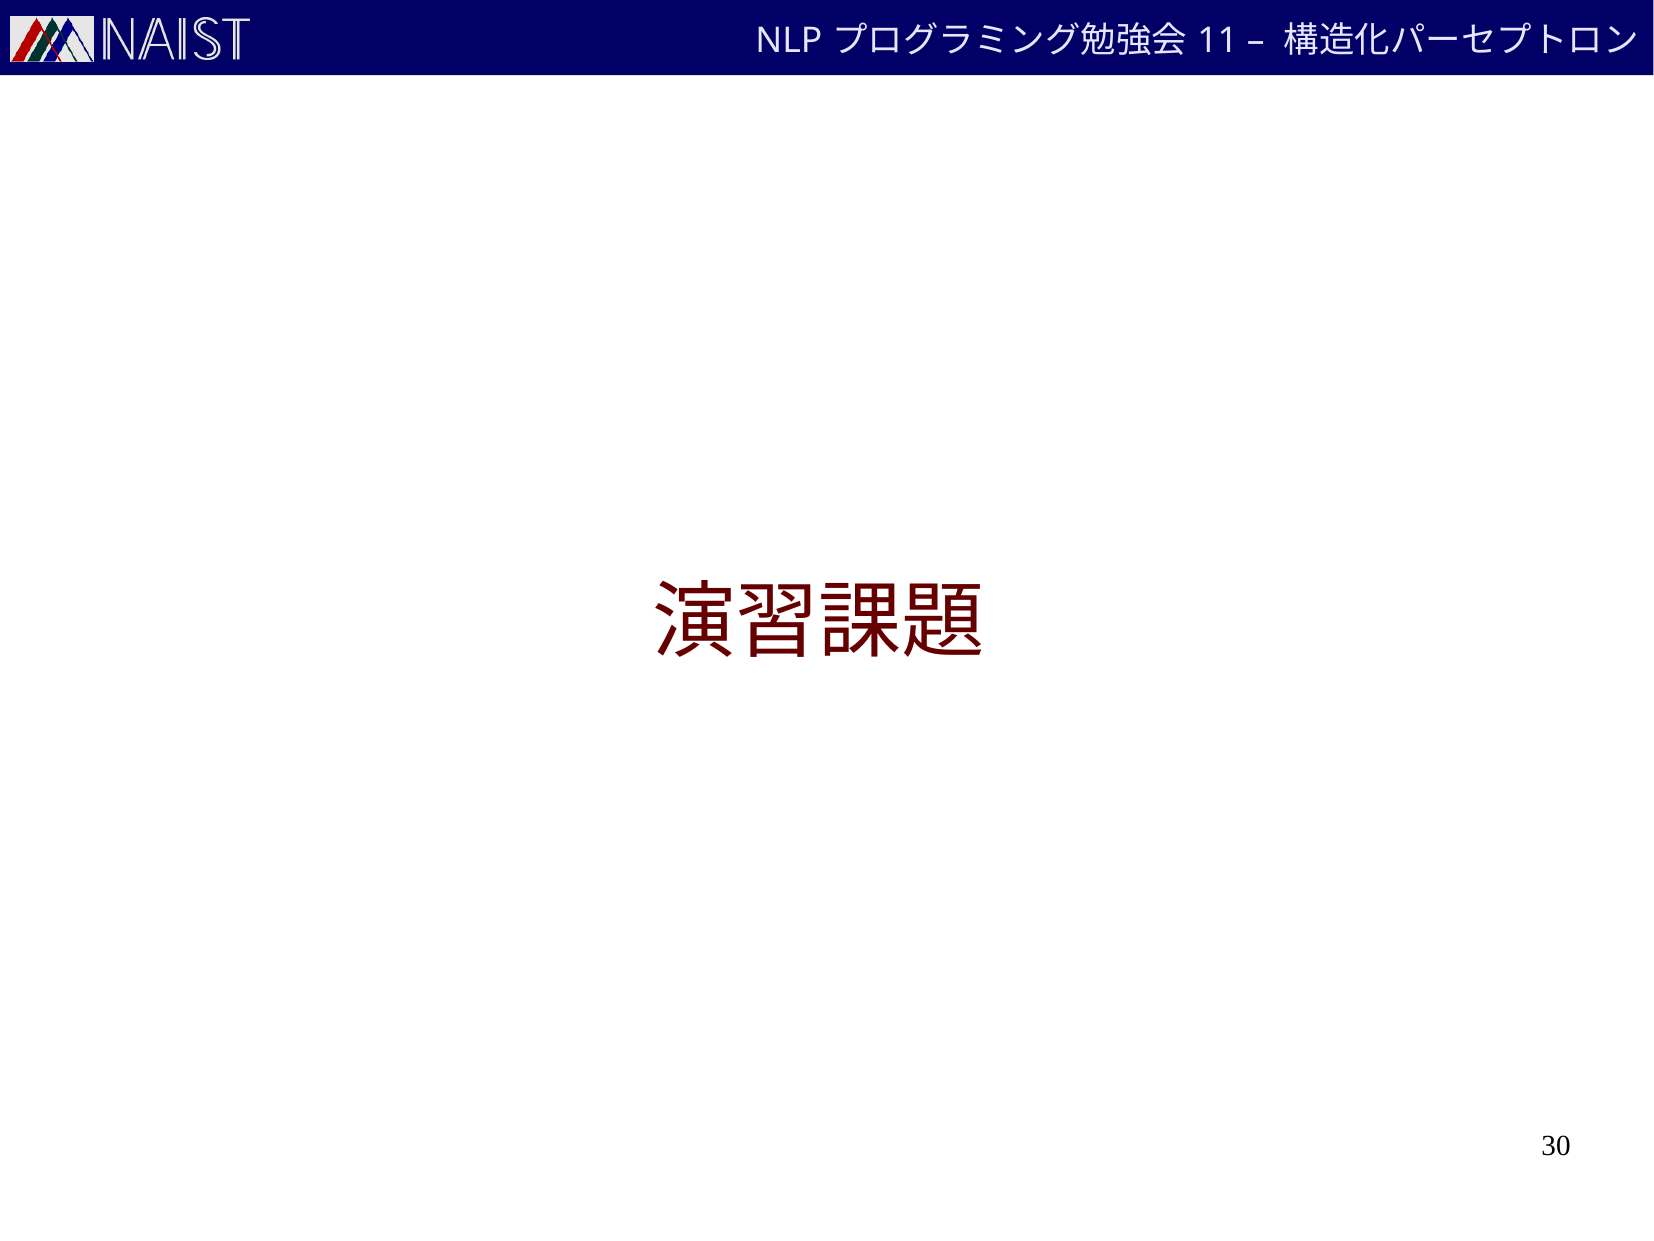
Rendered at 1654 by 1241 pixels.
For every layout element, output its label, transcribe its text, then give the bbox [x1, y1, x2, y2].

title 演習課題 [75, 518, 1564, 710]
picture [102, 17, 251, 60]
picture [10, 16, 94, 62]
